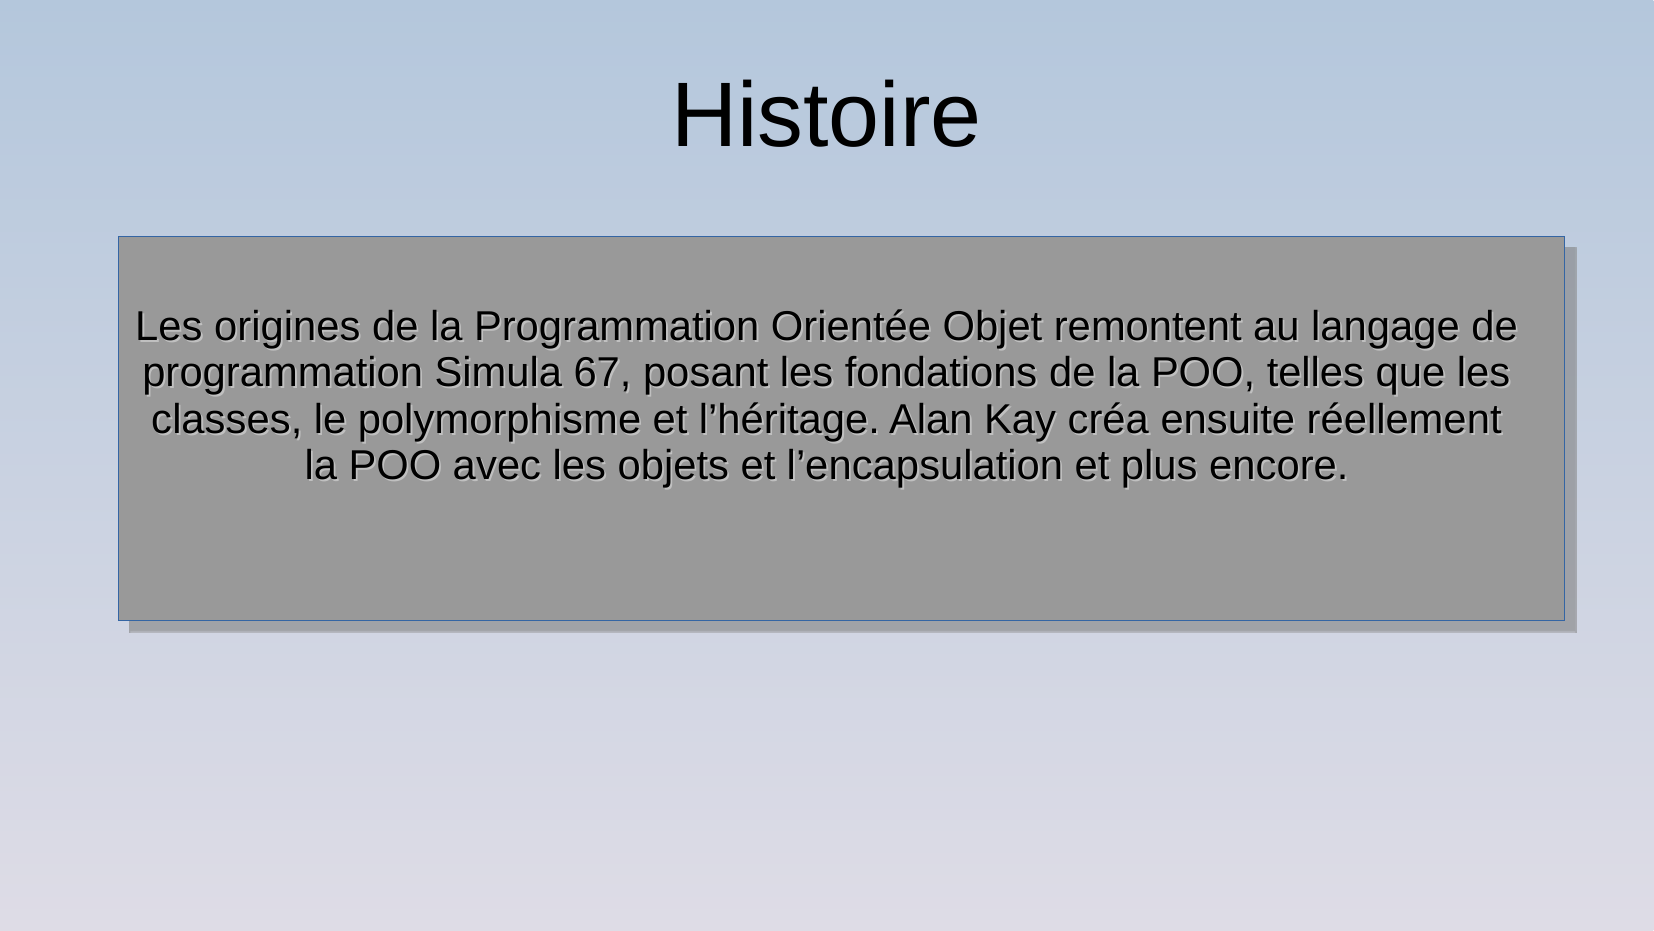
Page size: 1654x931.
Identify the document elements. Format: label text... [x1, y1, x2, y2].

text_box [118, 236, 1565, 621]
text_box Les origines de la Programmation Orientée Objet remontent au langage de programmation Simula 67, posant les fondations de la POO, telles que les classes, le polymorphisme et l’héritage. Alan Kay créa ensuite réellement la POO avec les objets et l’encapsulation et plus encore. [118, 295, 1536, 768]
title Histoire [82, 37, 1571, 193]
